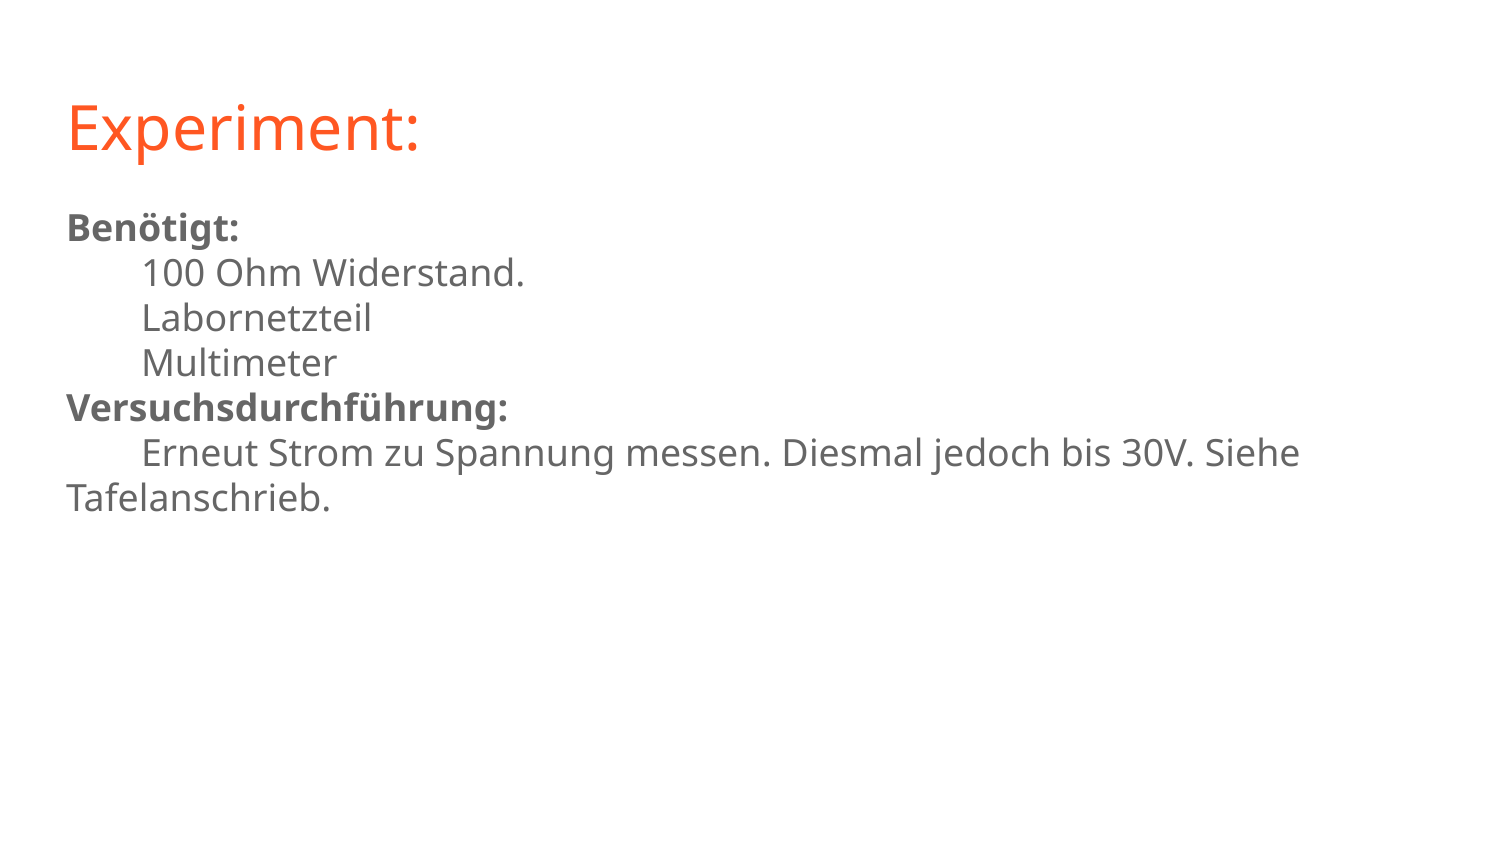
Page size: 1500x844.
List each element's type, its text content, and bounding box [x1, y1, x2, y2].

title Experiment: [51, 72, 1449, 167]
list Benötigt: 100 Ohm Widerstand. Labornetzteil Multimeter Versuchsdurchführung: Erneut Strom zu Spannung messen. Diesmal jedoch bis 30V. Siehe Tafelanschrieb. [51, 189, 1449, 750]
